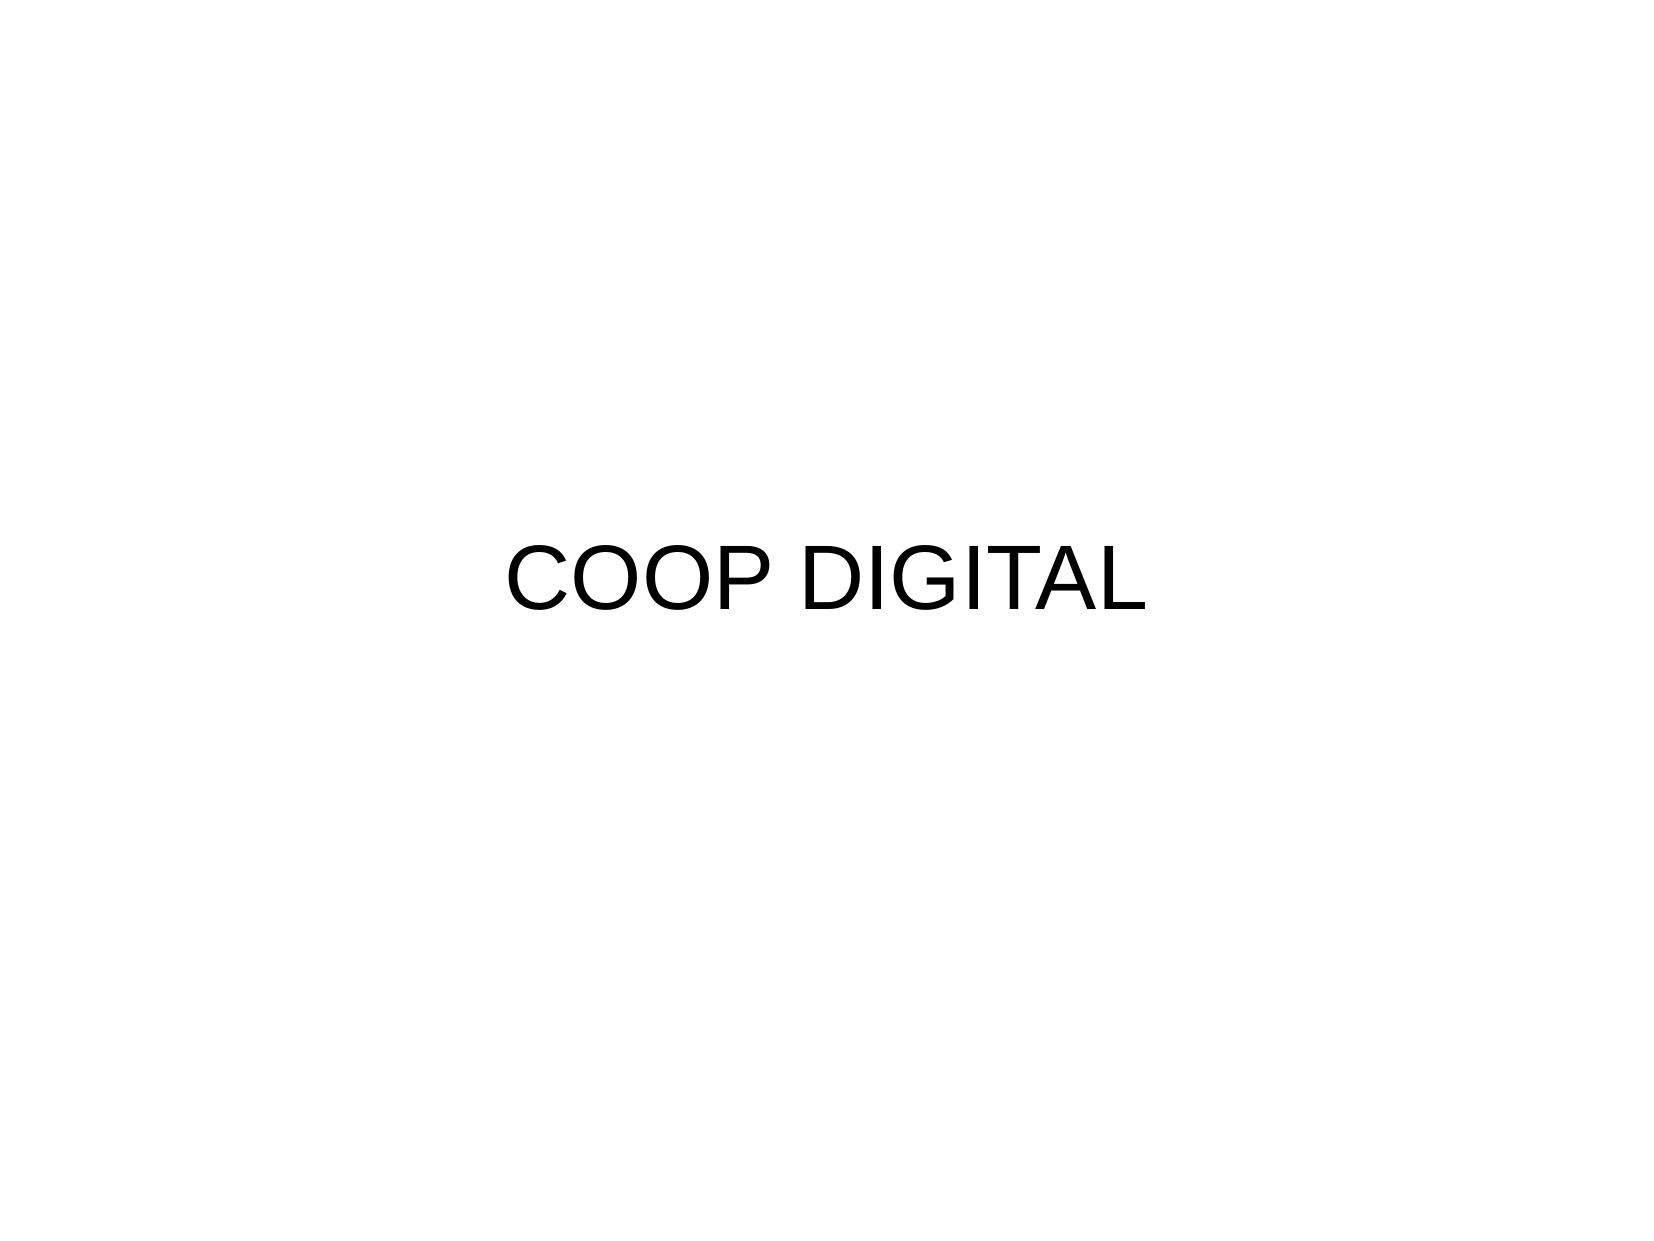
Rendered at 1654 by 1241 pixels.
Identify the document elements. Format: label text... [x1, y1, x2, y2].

title COOP DIGITAL [82, 474, 1571, 682]
